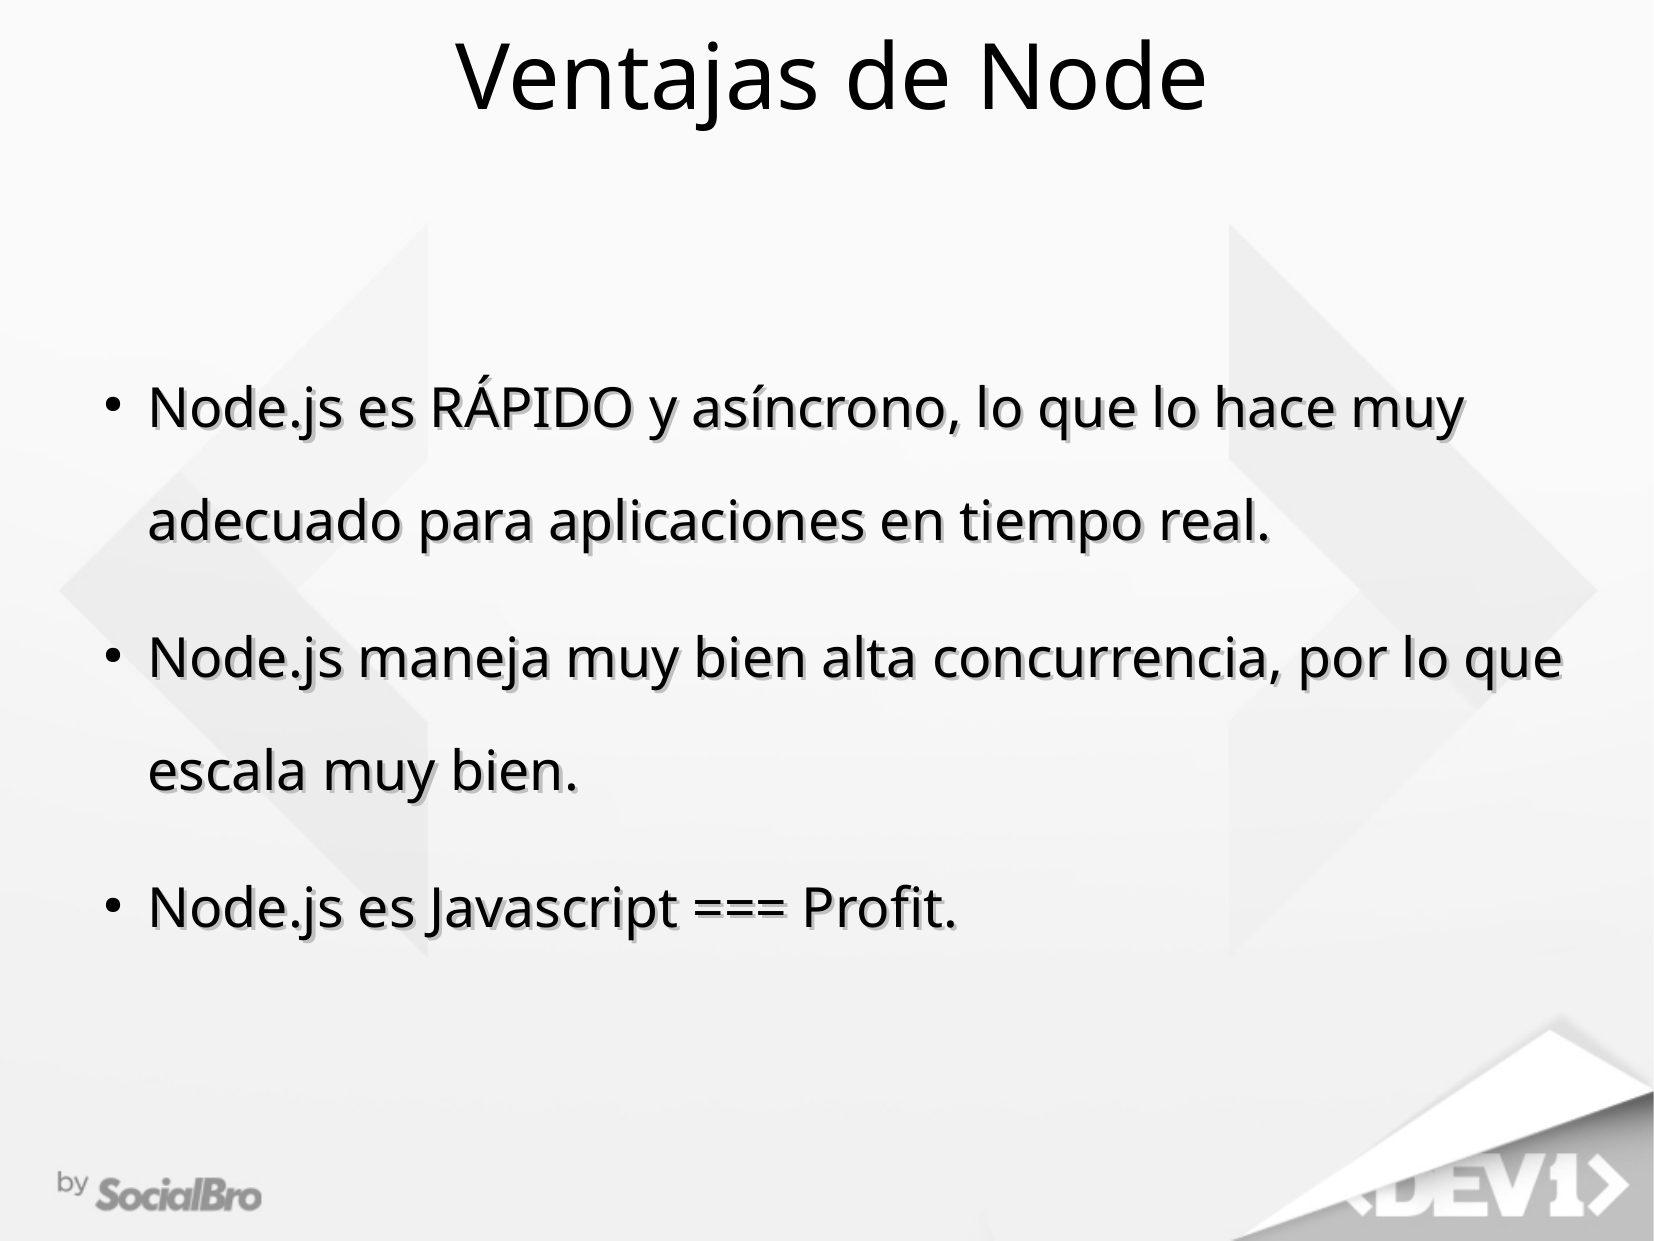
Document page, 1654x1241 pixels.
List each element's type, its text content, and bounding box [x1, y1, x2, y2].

picture [0, 0, 1654, 1241]
title Ventajas de Node [88, 0, 1577, 148]
list Node.js es RÁPIDO y asíncrono, lo que lo hace muy adecuado para aplicaciones en tiempo real. Node.js maneja muy bien alta concurrencia, por lo que escala muy bien. Node.js es Javascript === Profit. [88, 231, 1571, 951]
